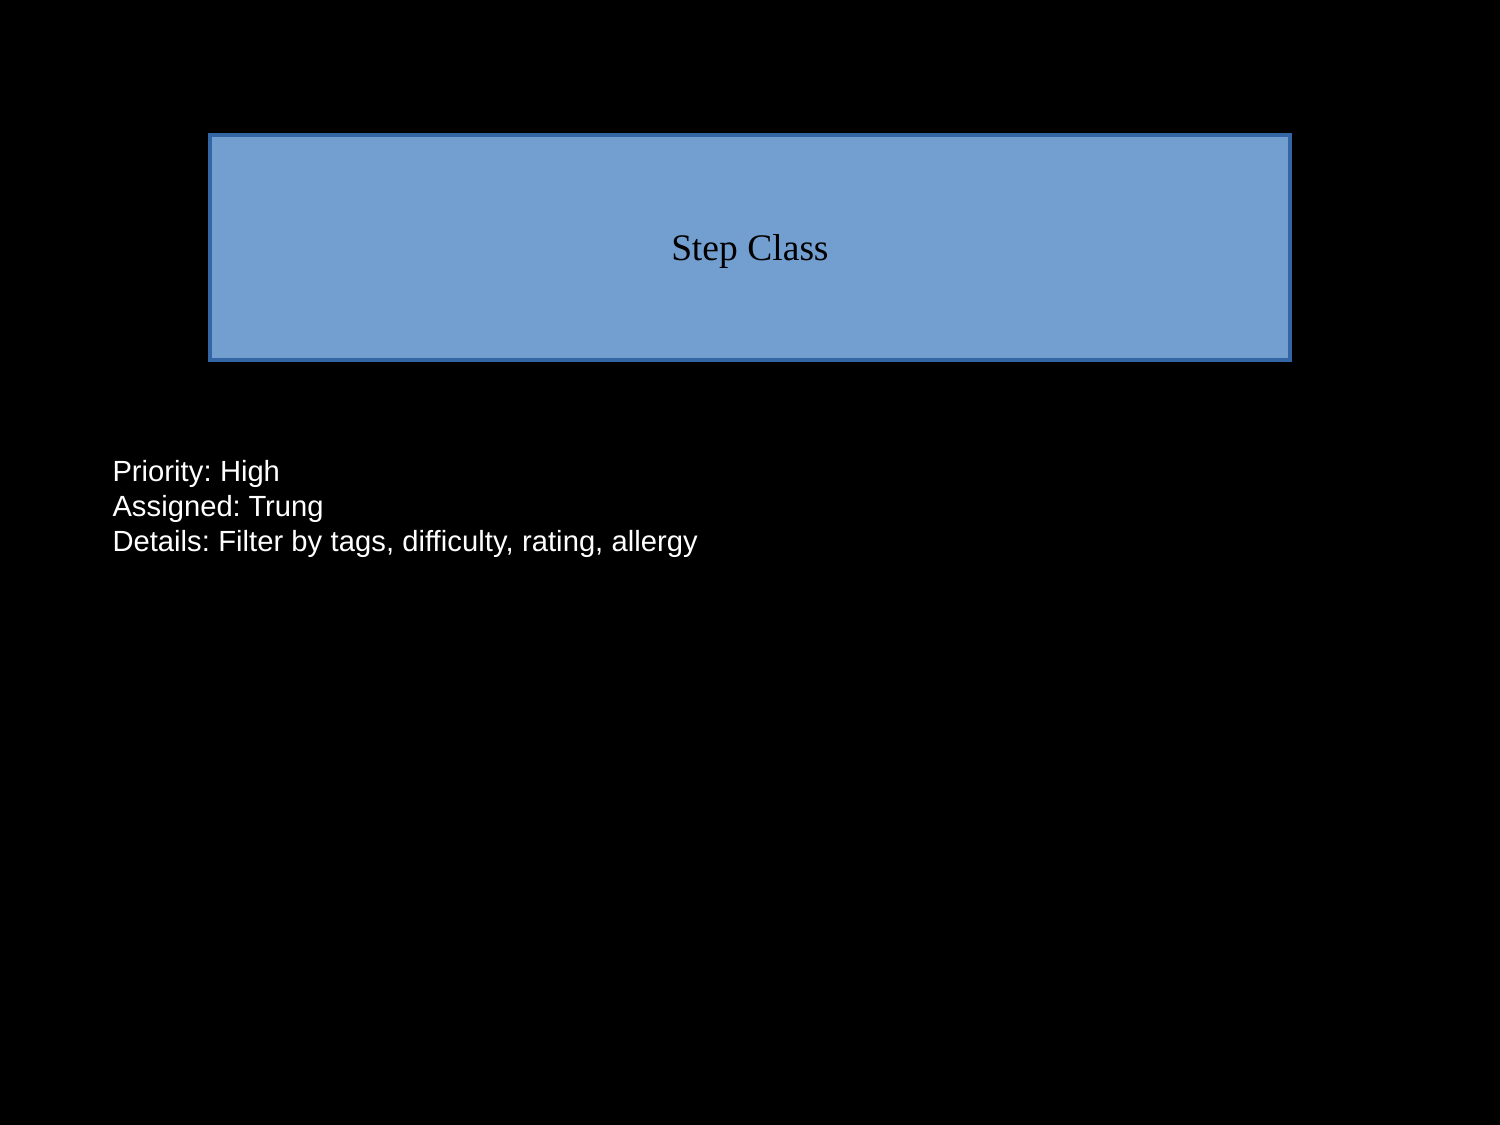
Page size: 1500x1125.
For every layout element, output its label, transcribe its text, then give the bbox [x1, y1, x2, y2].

text_box Step Class [210, 135, 1291, 361]
list [75, 263, 1425, 916]
